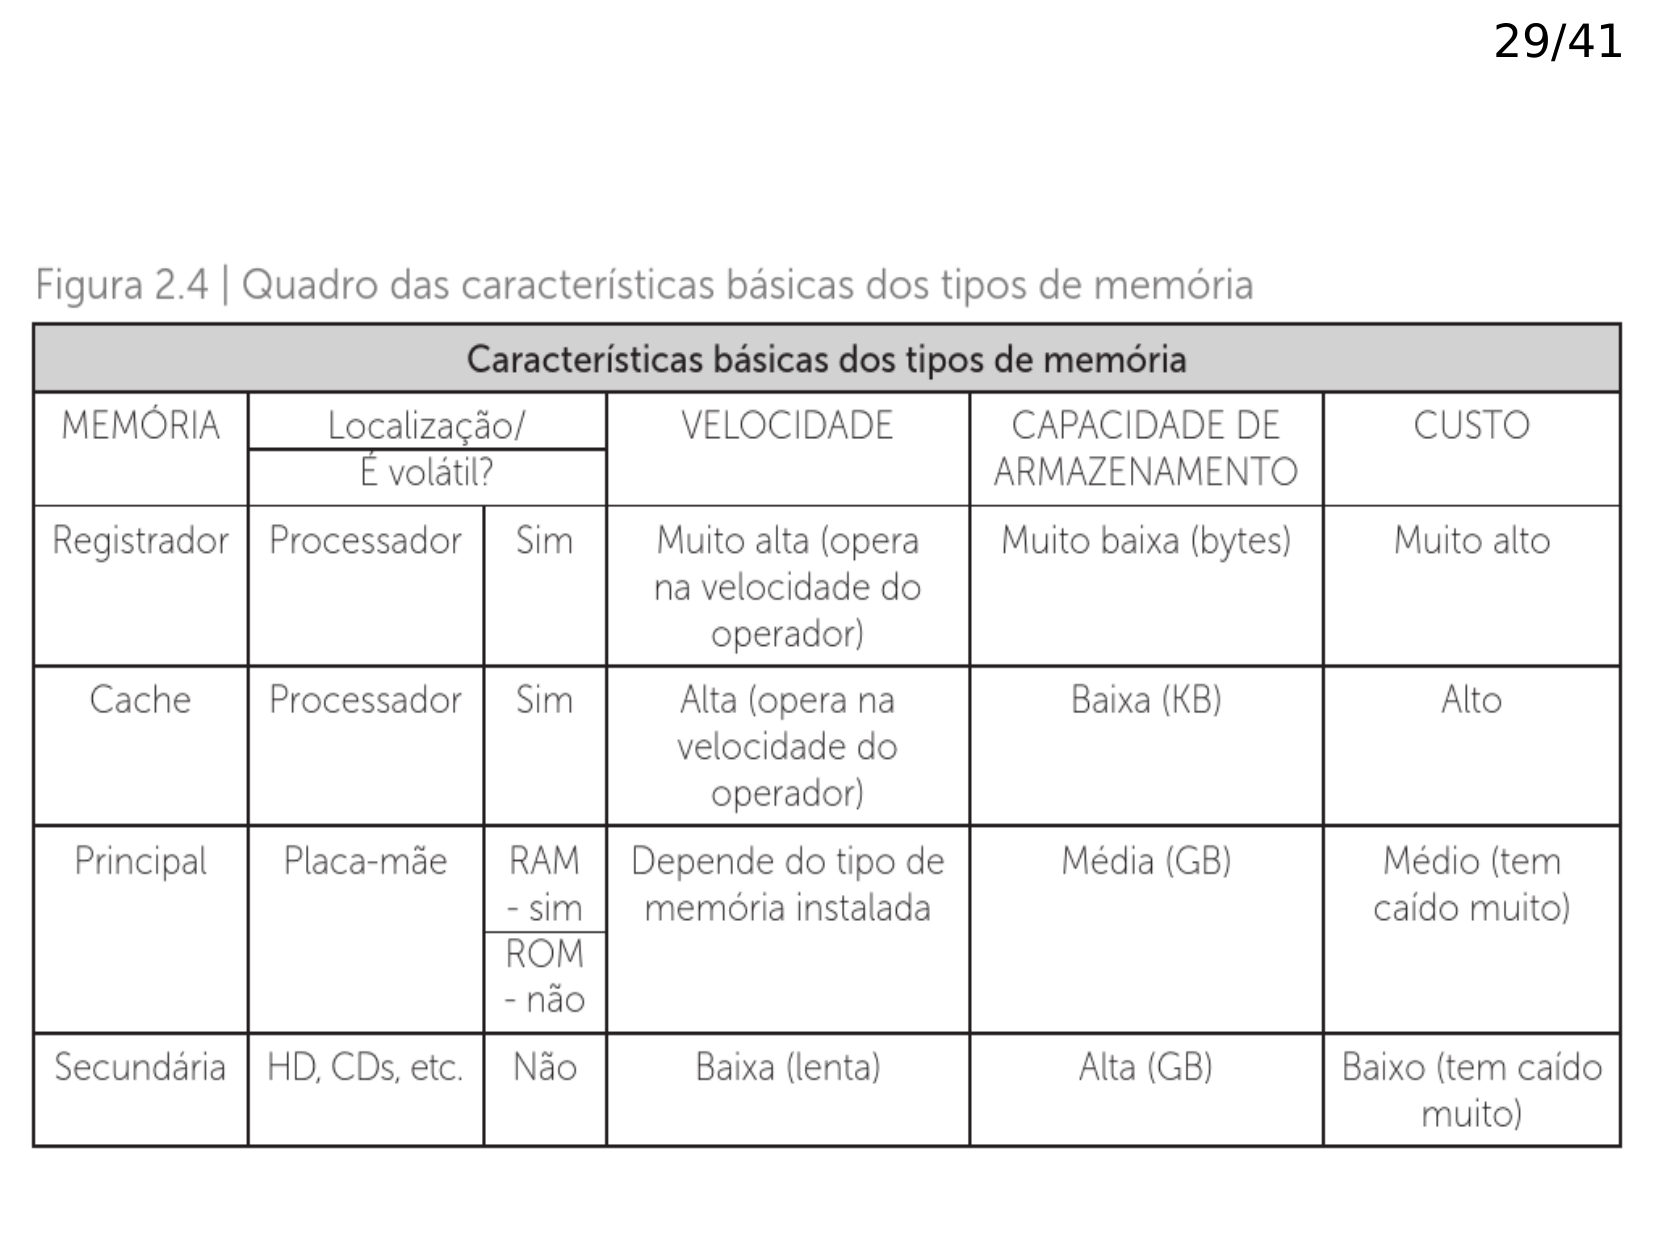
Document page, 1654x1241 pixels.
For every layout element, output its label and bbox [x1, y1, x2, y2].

picture [29, 258, 1624, 1152]
